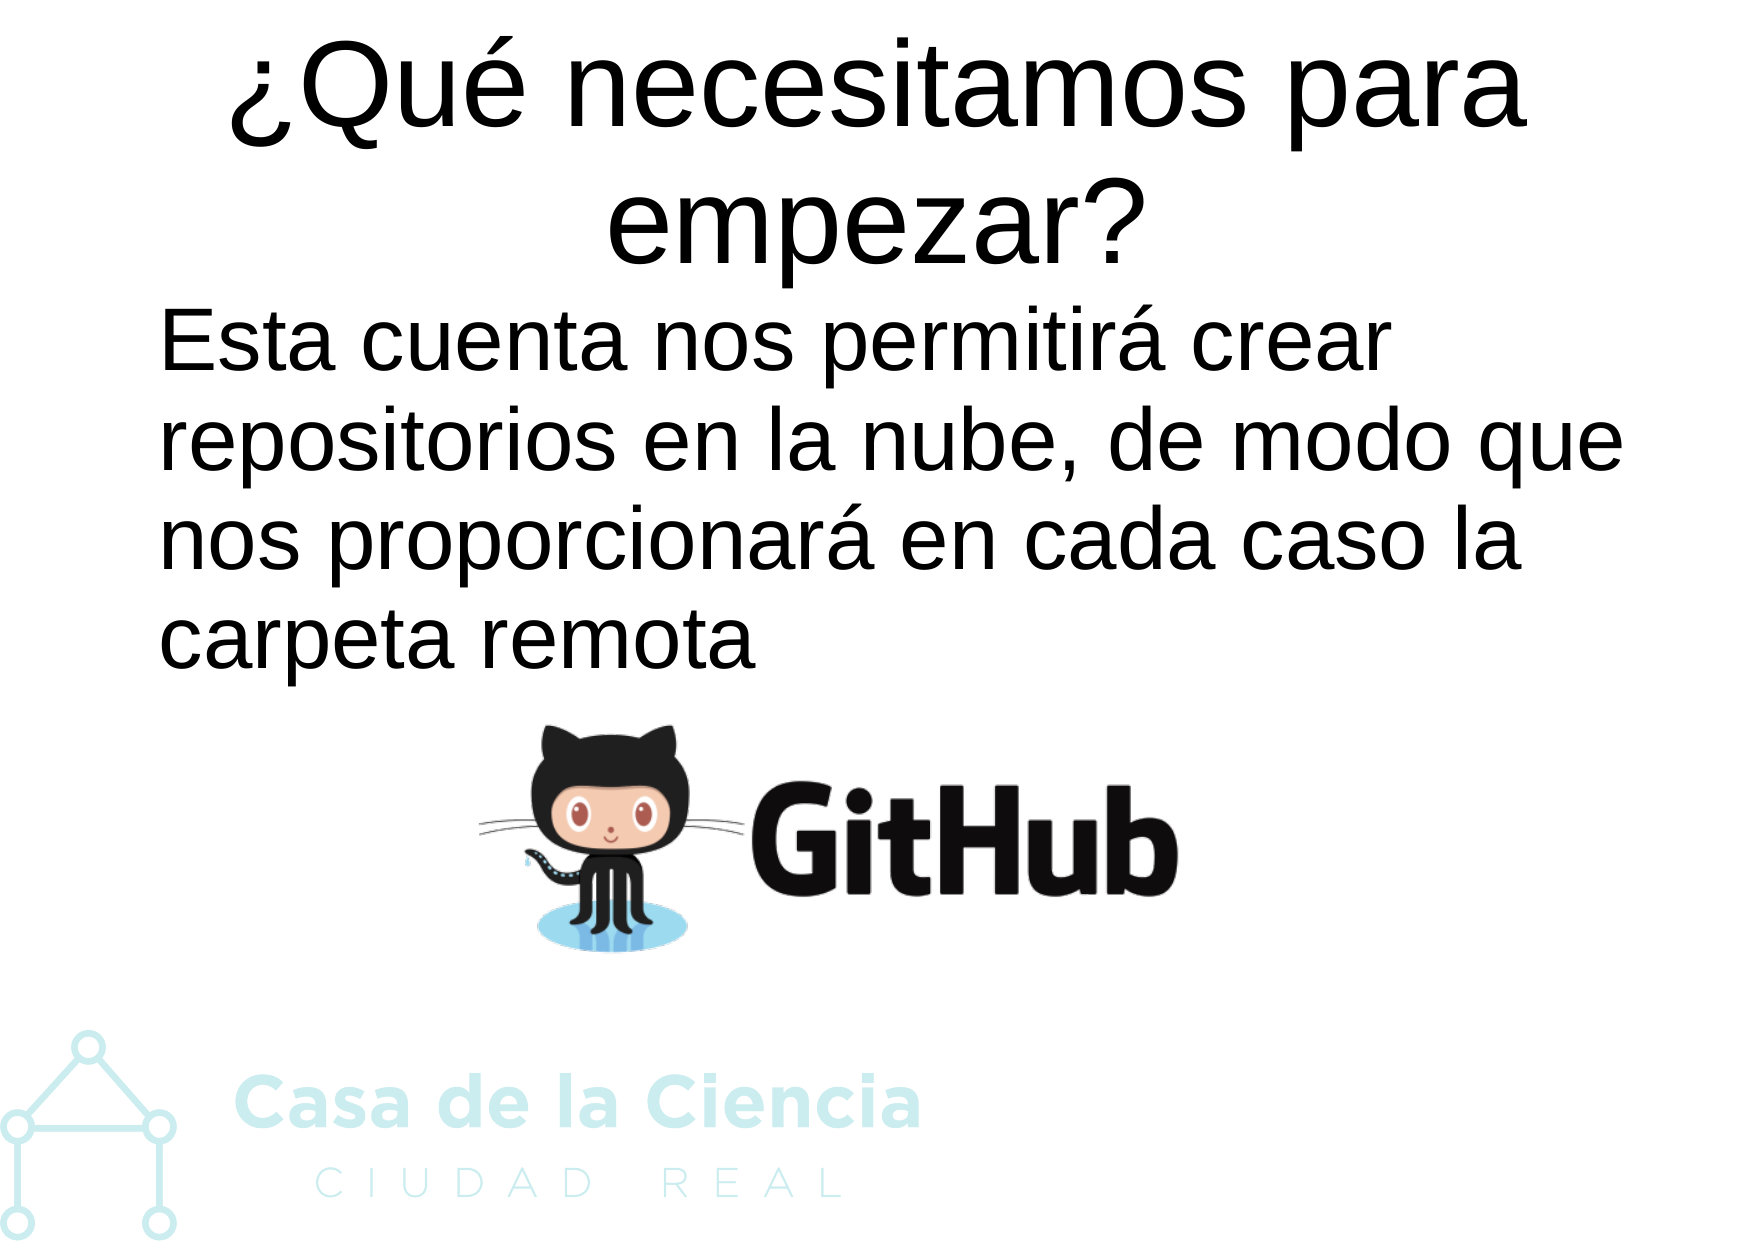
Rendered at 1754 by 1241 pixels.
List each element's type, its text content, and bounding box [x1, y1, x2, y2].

picture [473, 721, 1182, 957]
title ¿Qué necesitamos para empezar? [87, 16, 1667, 290]
list Esta cuenta nos permitirá crear repositorios en la nube, de modo que nos proporcionará en cada caso la carpeta remota [87, 290, 1667, 1010]
